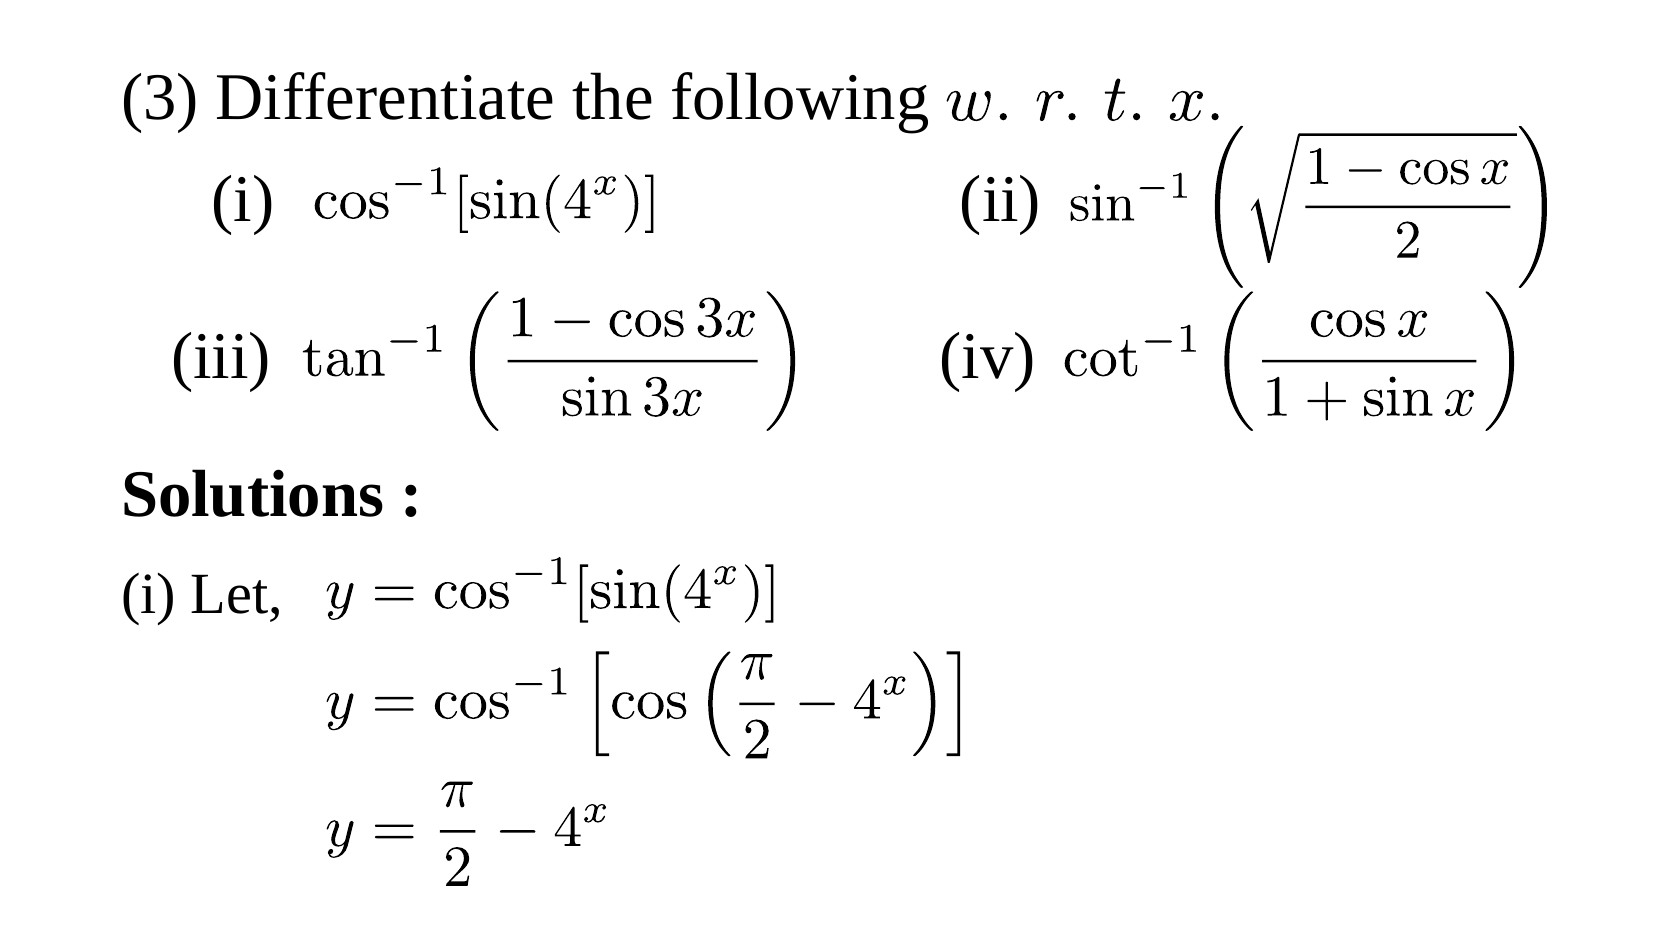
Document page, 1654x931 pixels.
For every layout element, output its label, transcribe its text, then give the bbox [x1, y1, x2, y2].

text_box [314, 167, 654, 233]
text_box [1064, 291, 1515, 431]
title (3) Differentiate the following (i) (ii) (iii) (iv) Solutions : (i) Let, [47, 37, 1607, 886]
text_box [1070, 125, 1547, 288]
text_box [326, 781, 607, 886]
text_box [946, 78, 1219, 122]
text_box [302, 291, 796, 431]
text_box [326, 651, 961, 759]
text_box [326, 556, 774, 623]
